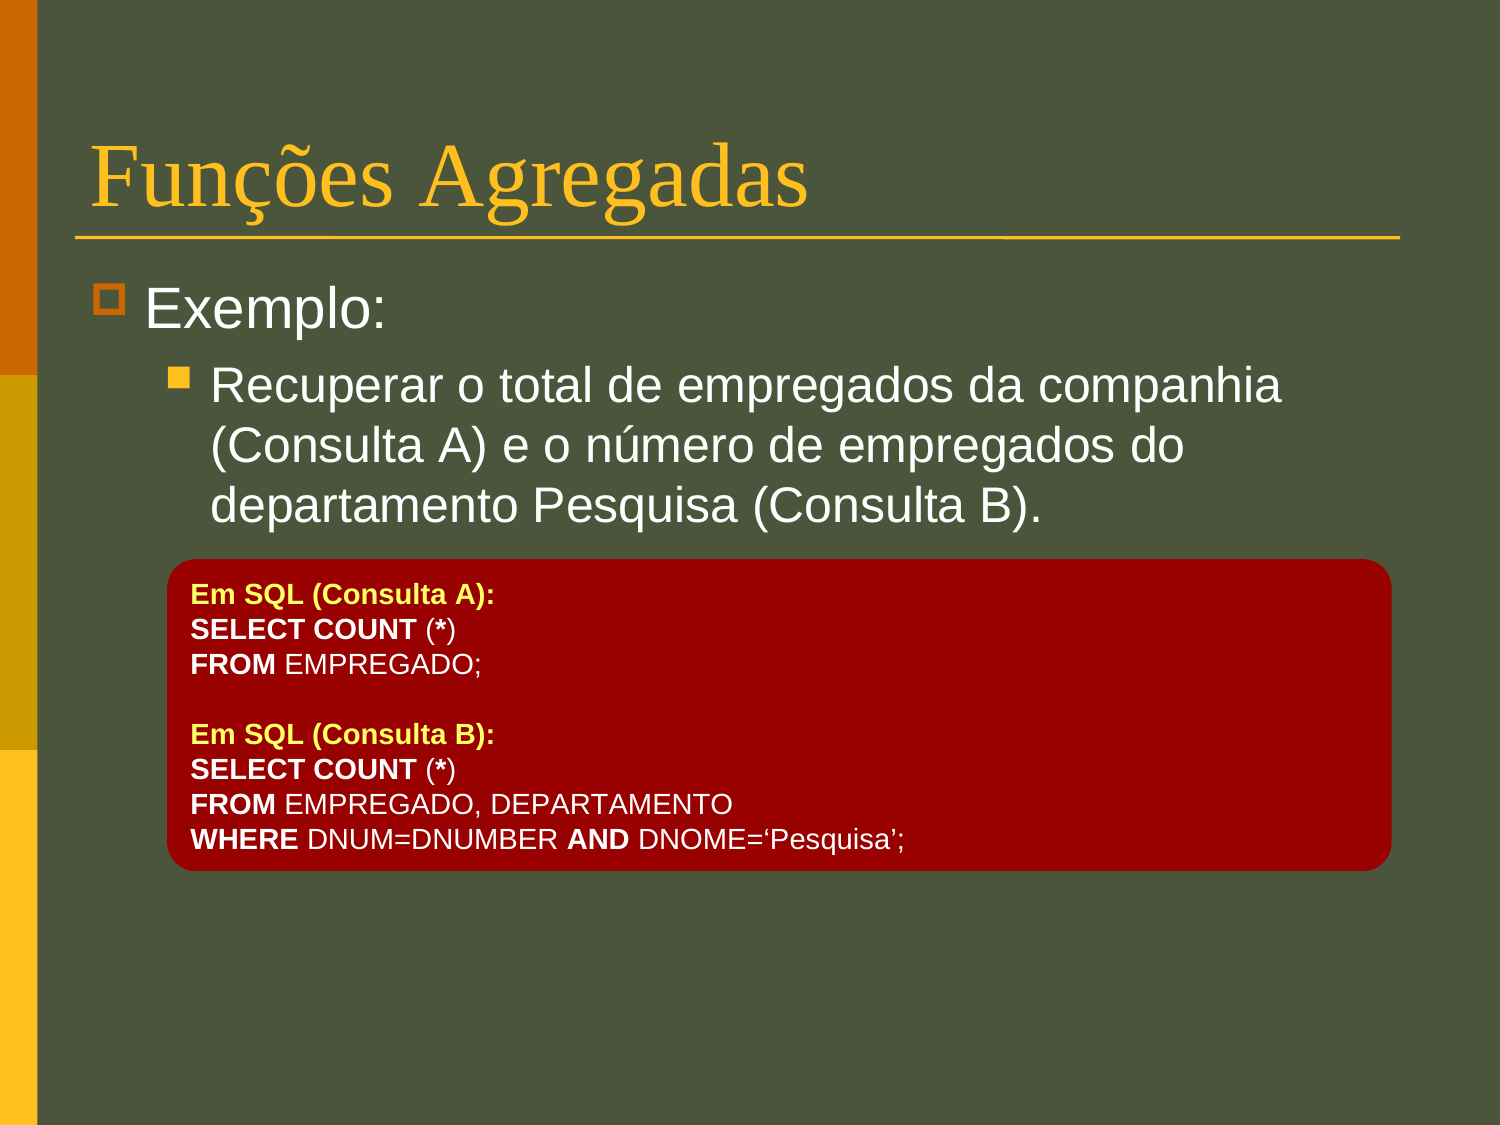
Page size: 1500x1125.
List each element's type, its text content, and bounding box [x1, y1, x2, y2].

list Exemplo: Recuperar o total de empregados da companhia (Consulta A) e o número de empregados do departamento Pesquisa (Consulta B). [75, 262, 1426, 1006]
text_box Em SQL (Consulta A): SELECT COUNT (*) FROM EMPREGADO; Em SQL (Consulta B): SELECT COUNT (*) FROM EMPREGADO, DEPARTAMENTO WHERE DNUM=DNUMBER AND DNOME=‘Pesquisa’; [167, 559, 1392, 872]
title Funções Agregadas [75, 45, 1426, 233]
